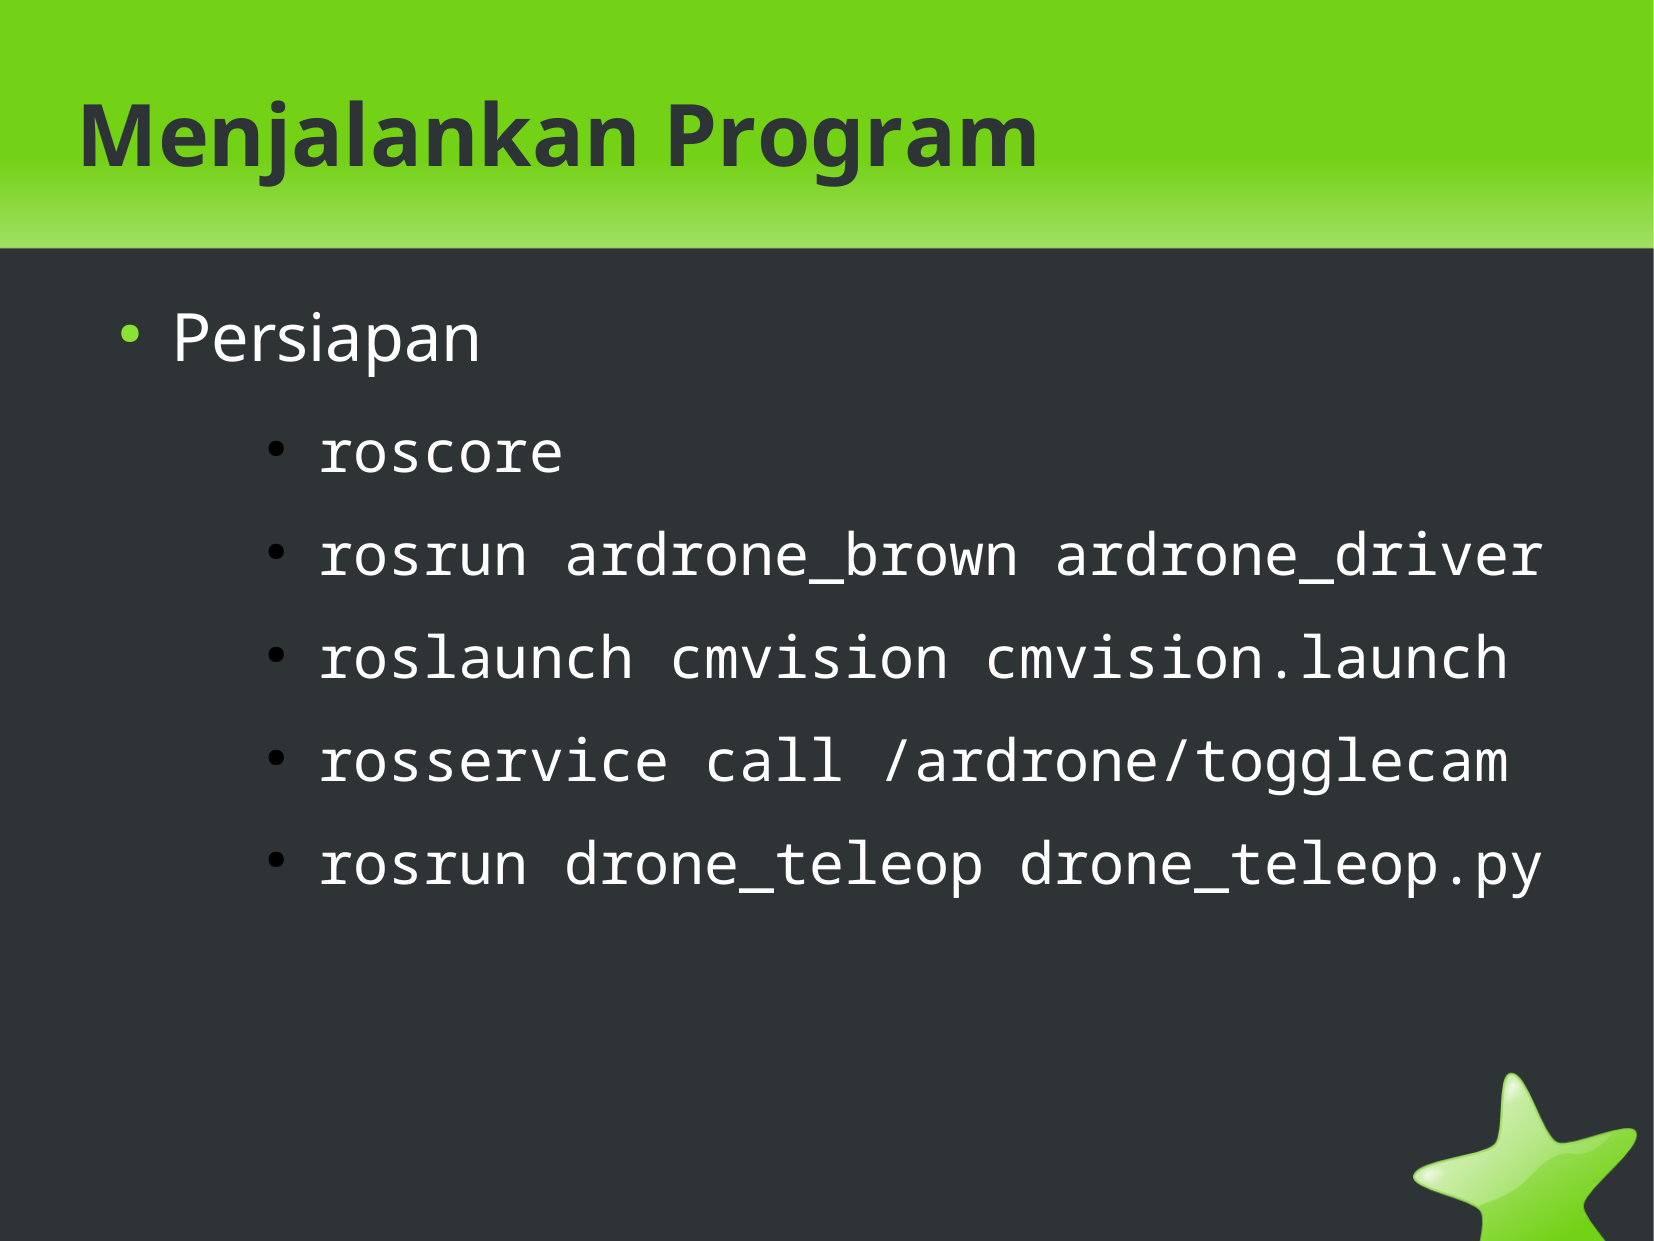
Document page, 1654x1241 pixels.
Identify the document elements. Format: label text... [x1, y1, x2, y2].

title Menjalankan Program [76, 29, 1565, 237]
list Persiapan roscore rosrun ardrone_brown ardrone_driver roslaunch cmvision cmvision.launch rosservice call /ardrone/togglecam rosrun drone_teleop drone_teleop.py [82, 290, 1571, 1094]
picture [0, 0, 1654, 1241]
